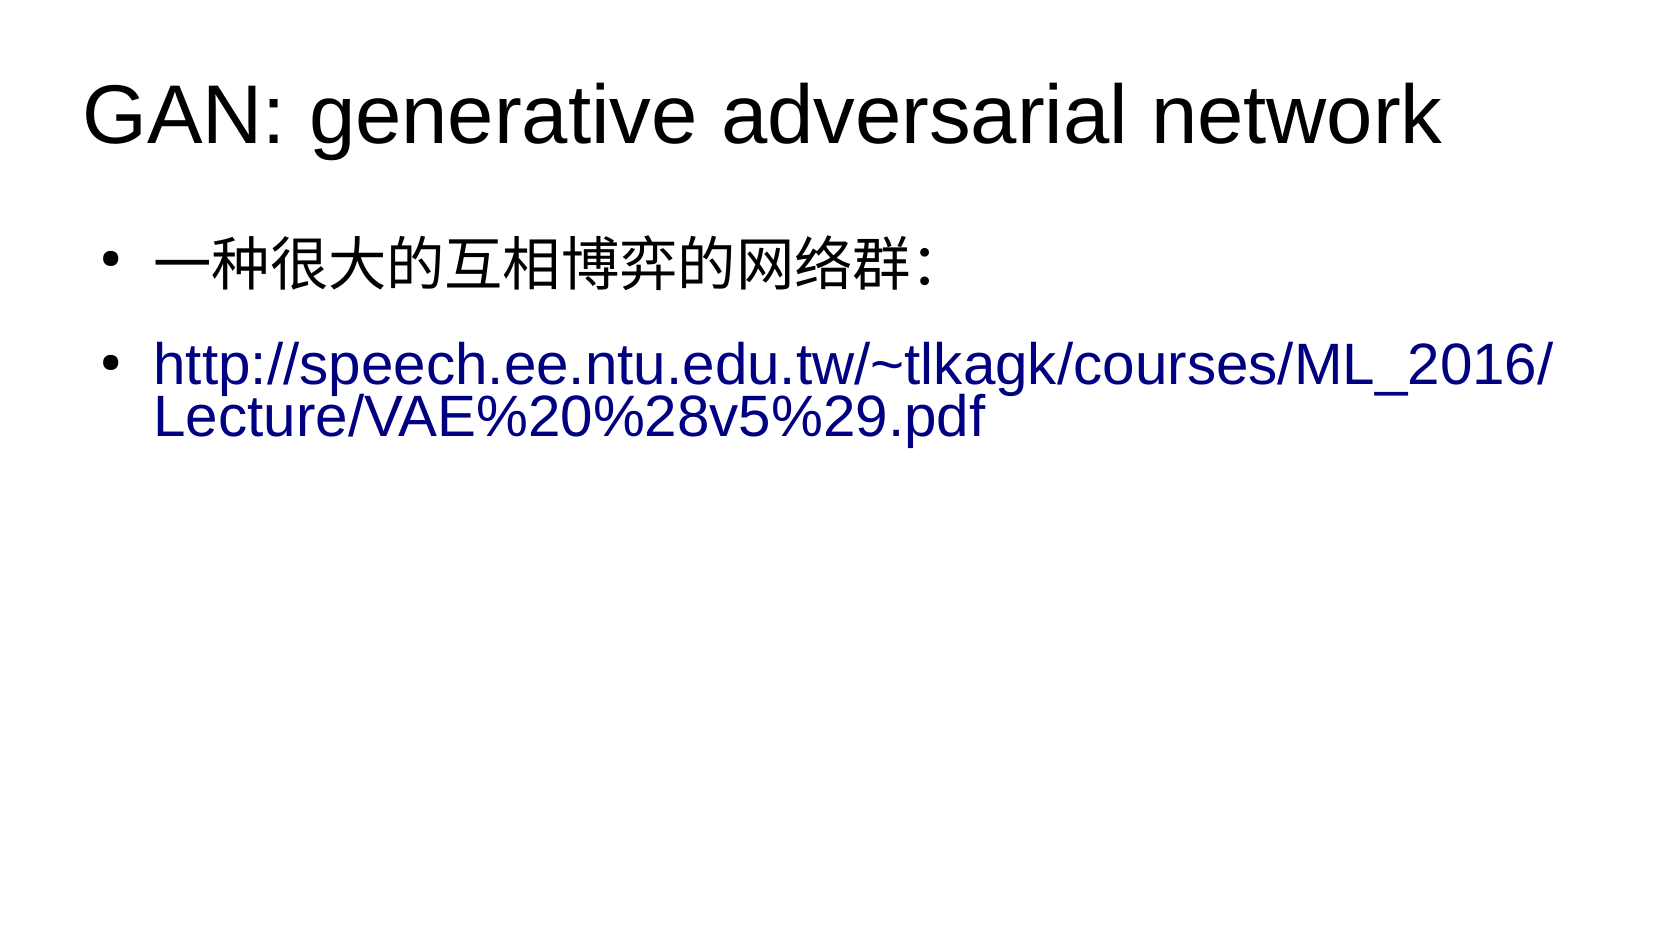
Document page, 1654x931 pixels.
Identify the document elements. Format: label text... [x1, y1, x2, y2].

title GAN: generative adversarial network [82, 37, 1571, 193]
list 一种很大的互相博弈的网络群： http://speech.ee.ntu.edu.tw/~tlkagk/courses/ML_2016/Lecture/VAE%20%28v5%29.pdf [82, 217, 1571, 758]
